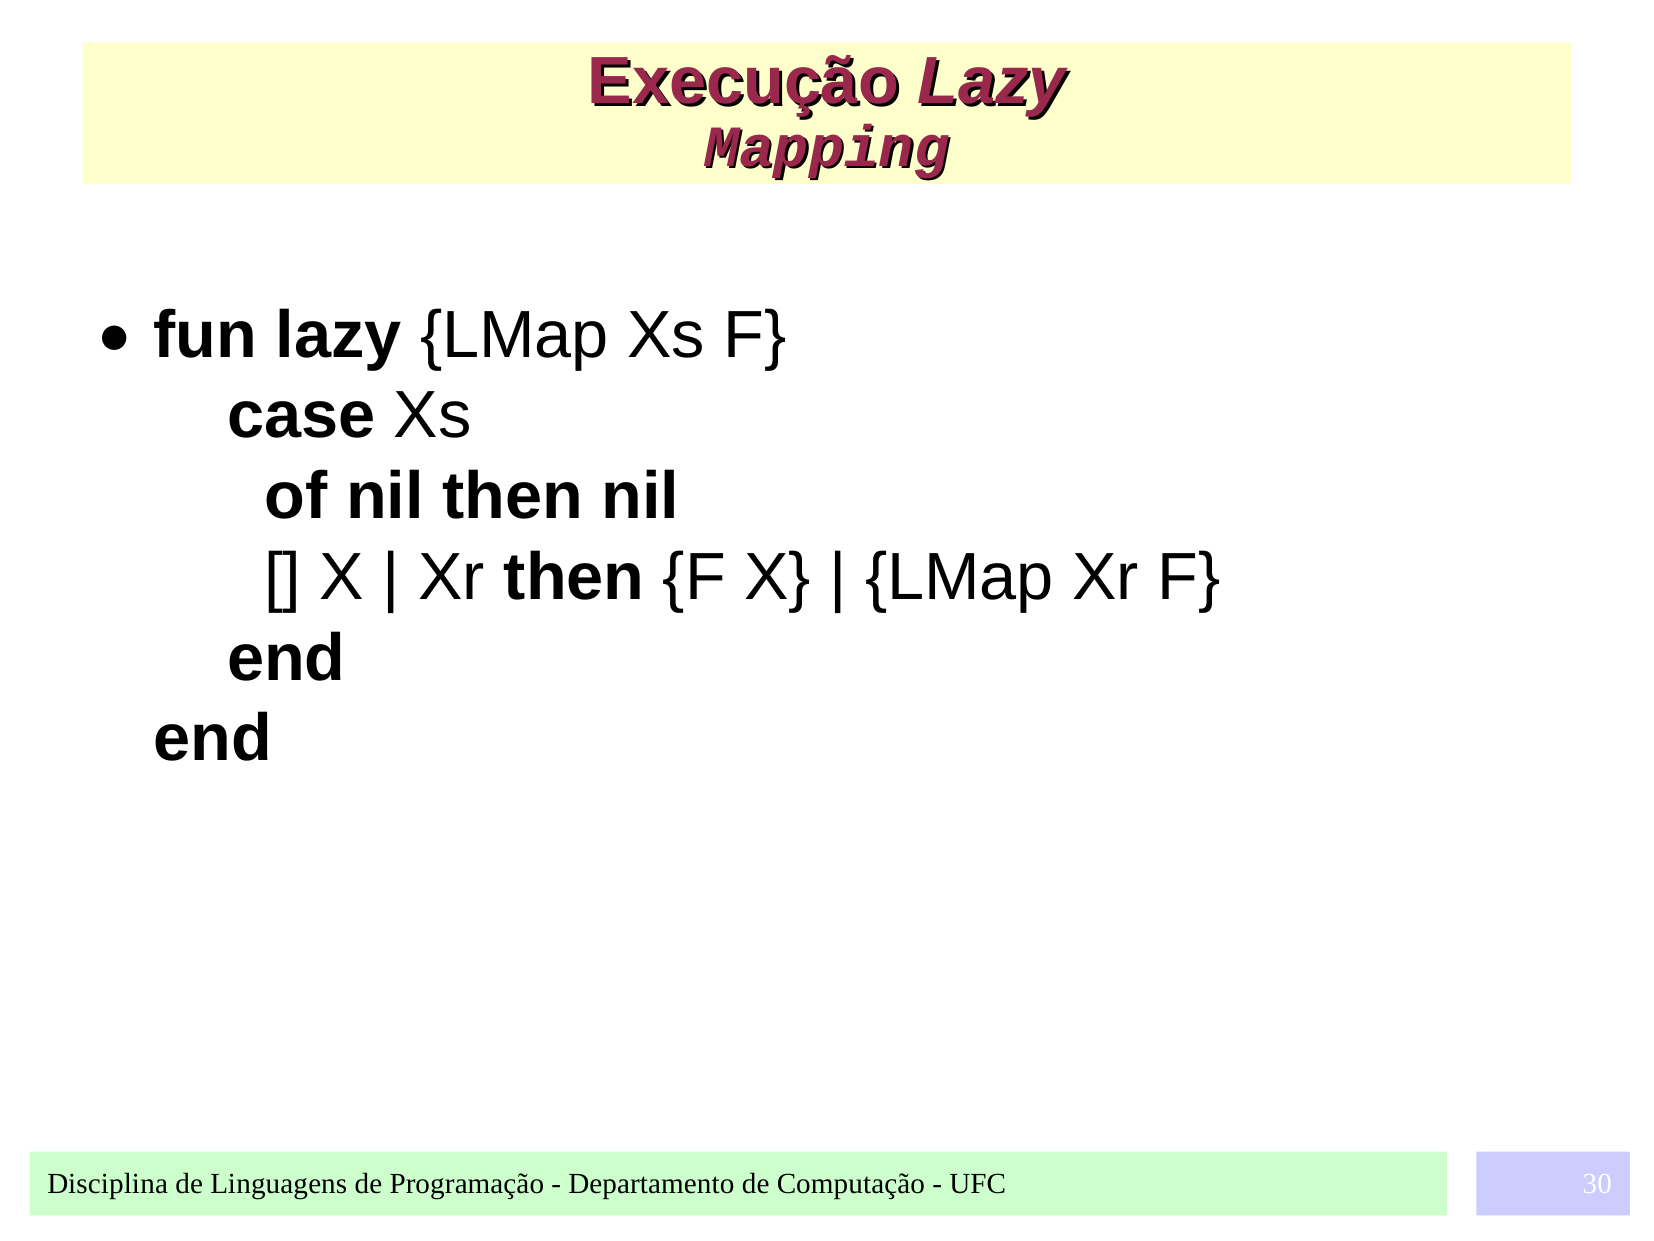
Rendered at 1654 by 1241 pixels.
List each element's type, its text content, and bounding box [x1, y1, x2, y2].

title Execução Lazy Mapping [82, 42, 1571, 185]
list fun lazy {LMap Xs F} case Xs of nil then nil [] X | Xr then {F X} | {LMap Xr F} end end [82, 206, 1571, 1137]
